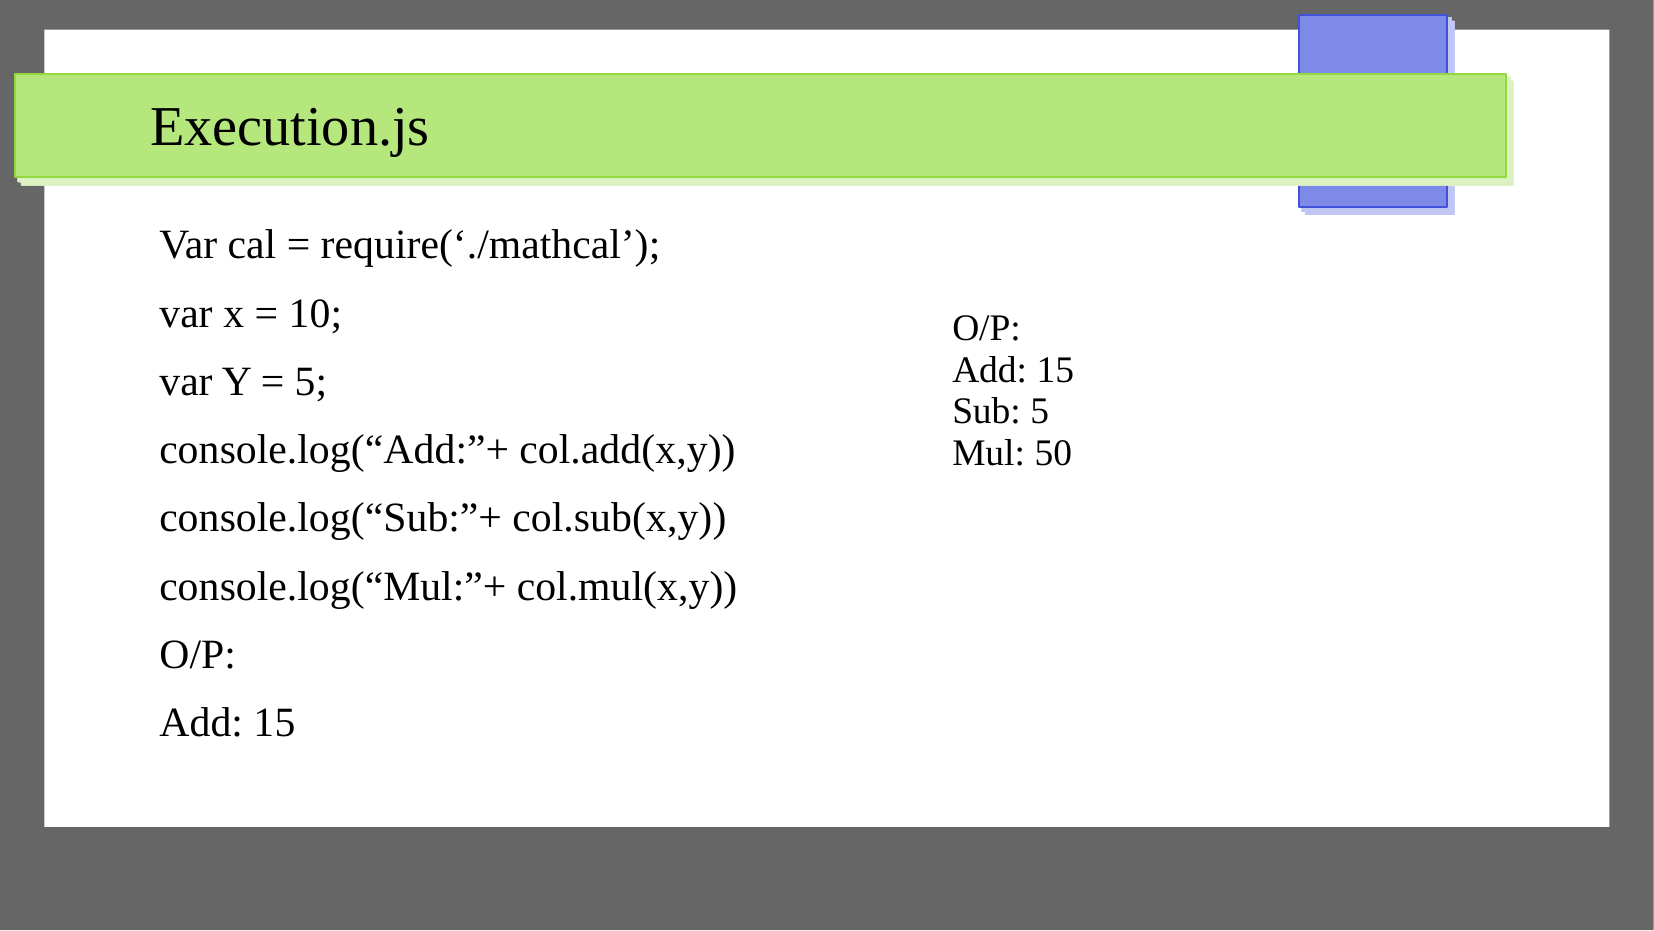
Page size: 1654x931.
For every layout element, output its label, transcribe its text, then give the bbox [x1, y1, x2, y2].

list Var cal = require(‘./mathcal’); var x = 10; var Y = 5; console.log(“Add:”+ col.add(x,y)) console.log(“Sub:”+ col.sub(x,y)) console.log(“Mul:”+ col.mul(x,y)) O/P: Add: 15 [88, 221, 1565, 813]
text_box O/P: Add: 15 Sub: 5 Mul: 50 [937, 300, 1426, 601]
title Execution.js [150, 75, 1469, 179]
